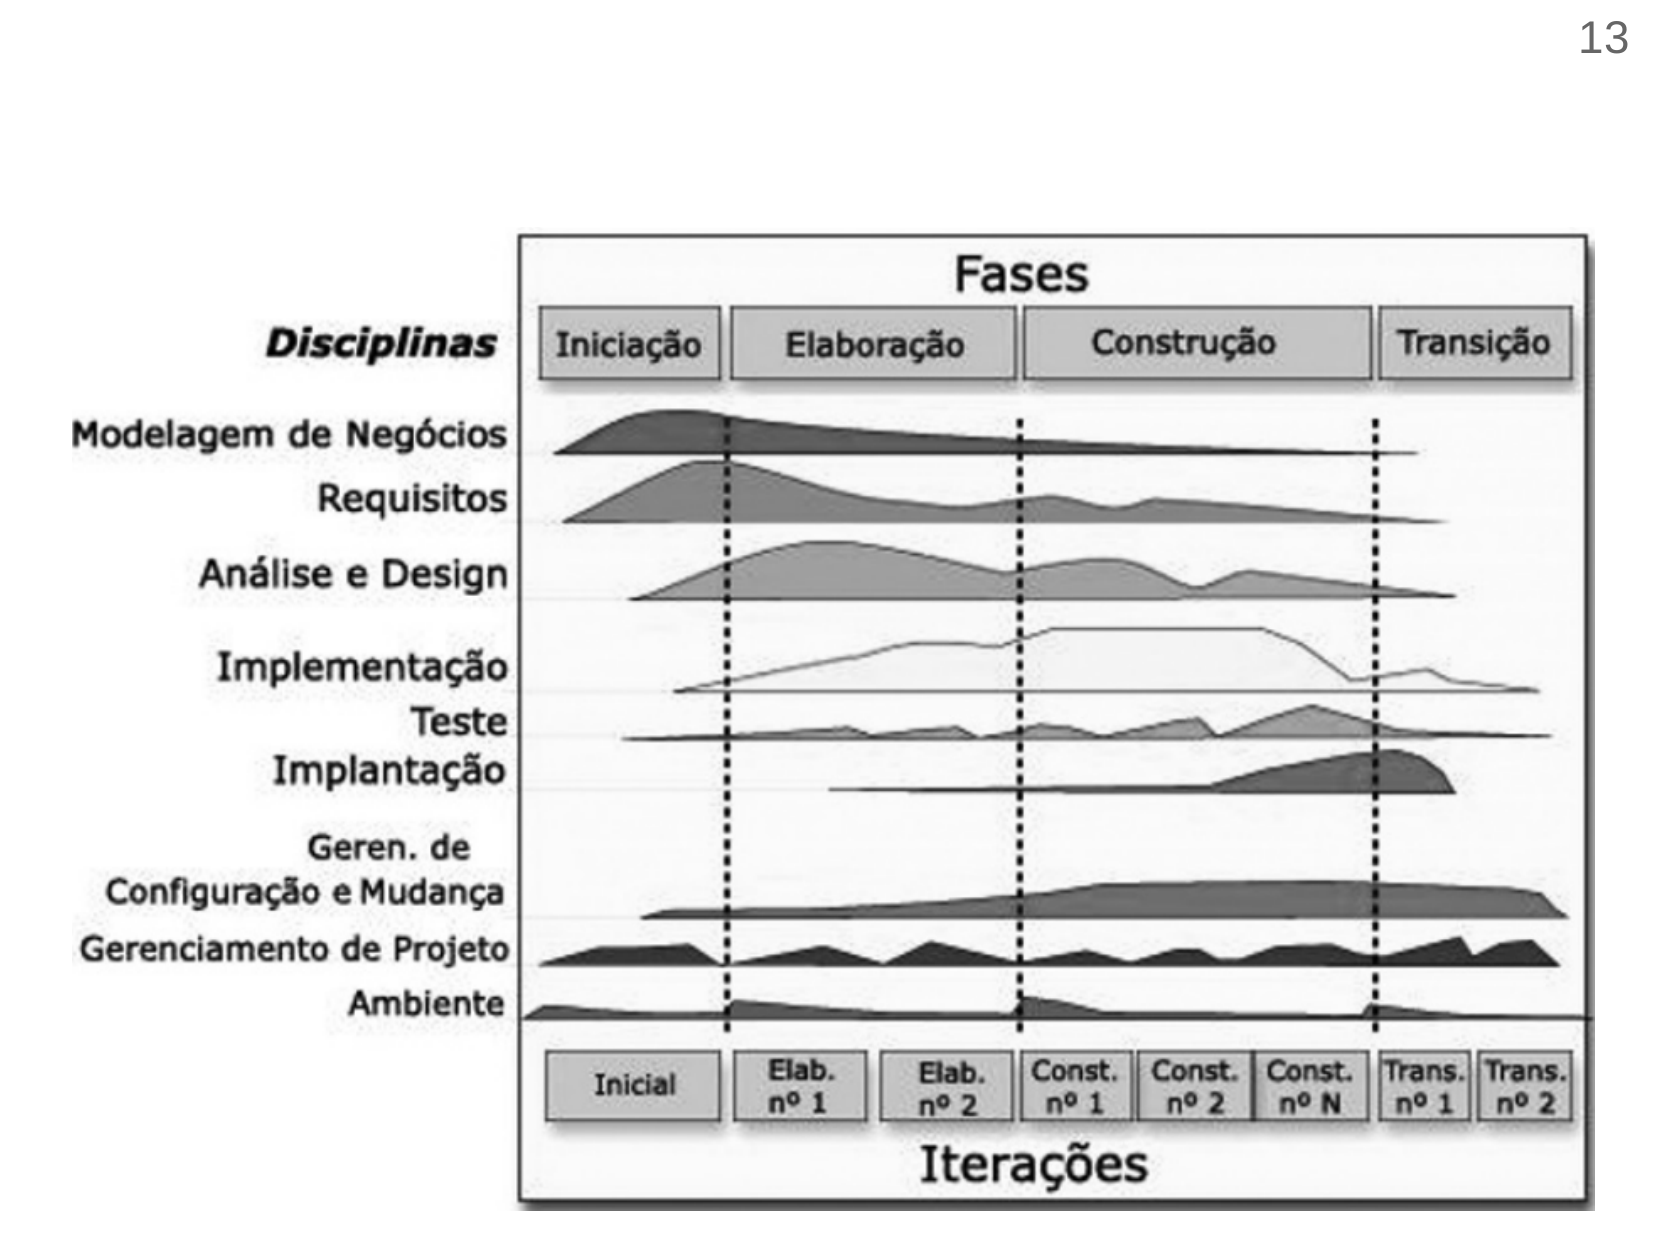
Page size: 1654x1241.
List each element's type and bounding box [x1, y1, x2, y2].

picture [72, 227, 1595, 1211]
